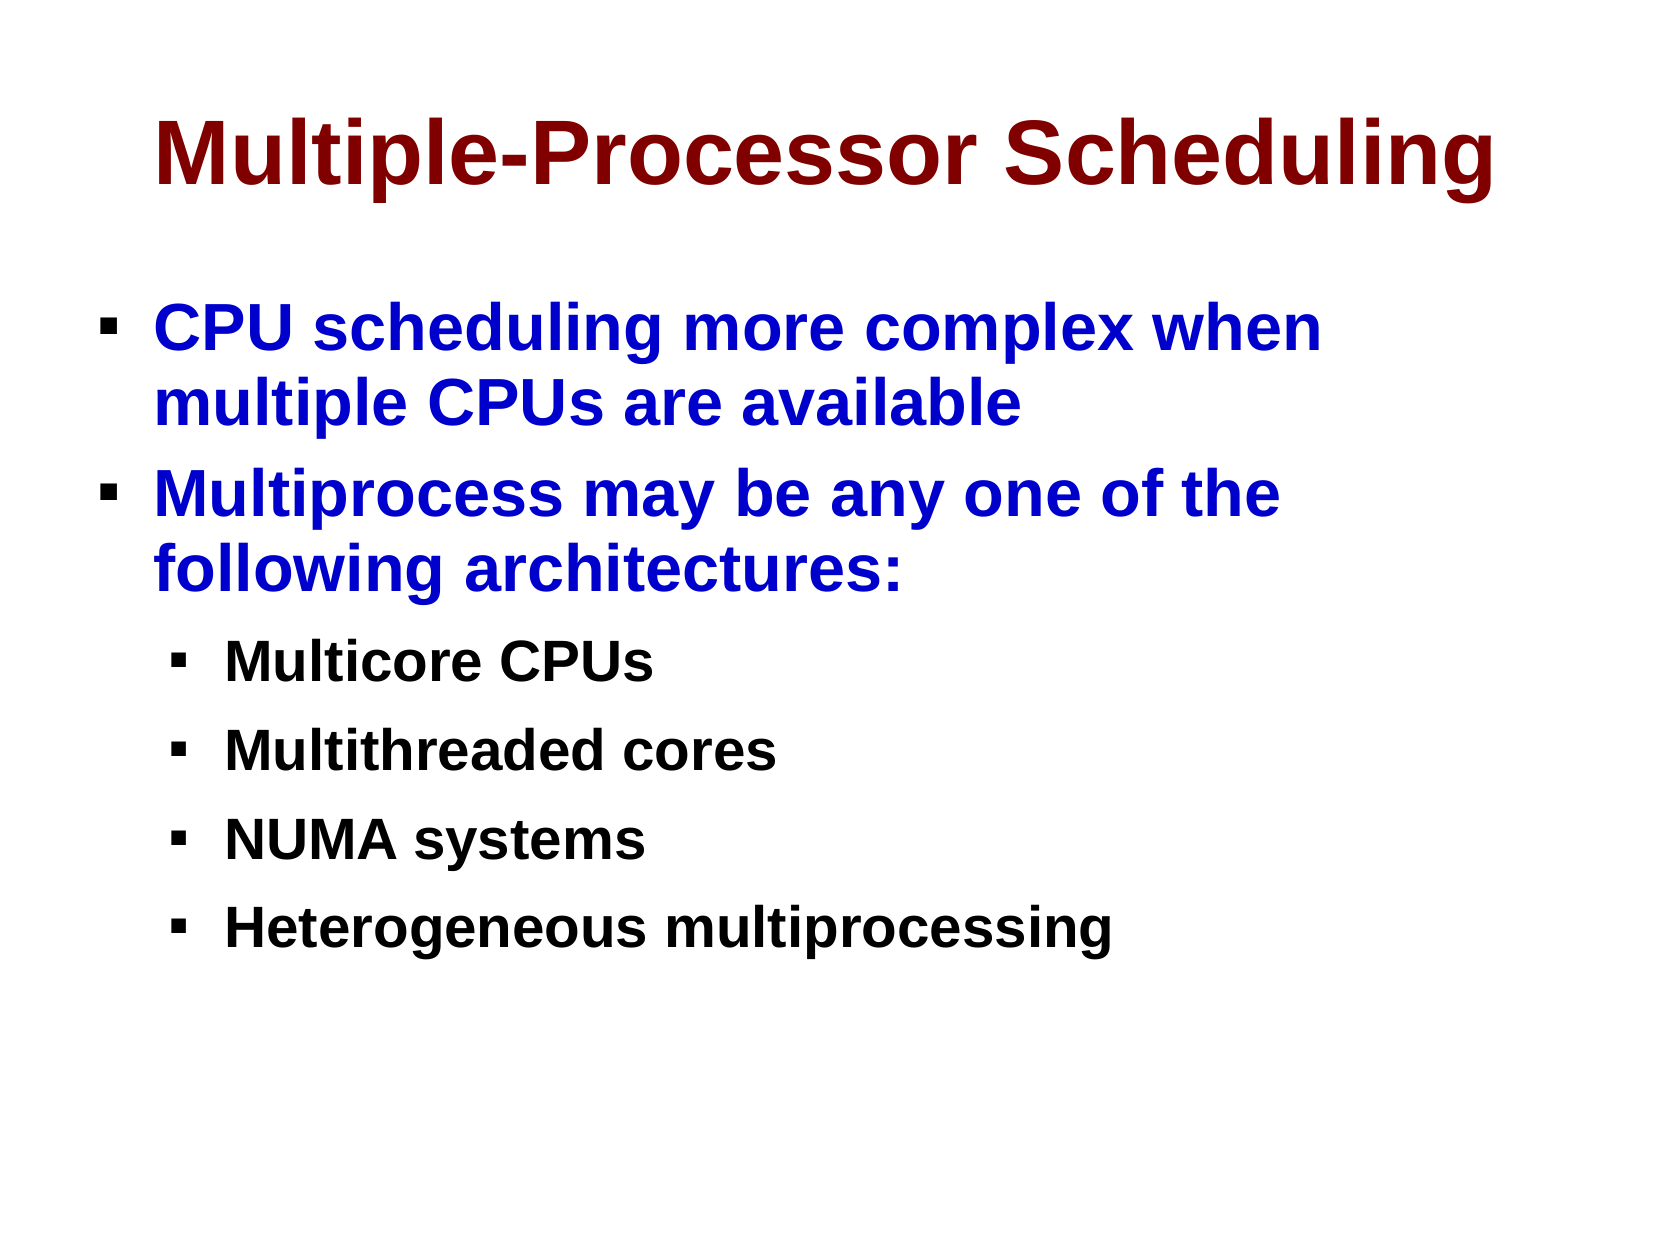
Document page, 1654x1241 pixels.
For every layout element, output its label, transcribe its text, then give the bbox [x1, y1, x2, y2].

list CPU scheduling more complex when multiple CPUs are available Multiprocess may be any one of the following architectures: Multicore CPUs Multithreaded cores NUMA systems Heterogeneous multiprocessing [82, 290, 1571, 1010]
title Multiple-Processor Scheduling [82, 49, 1571, 257]
